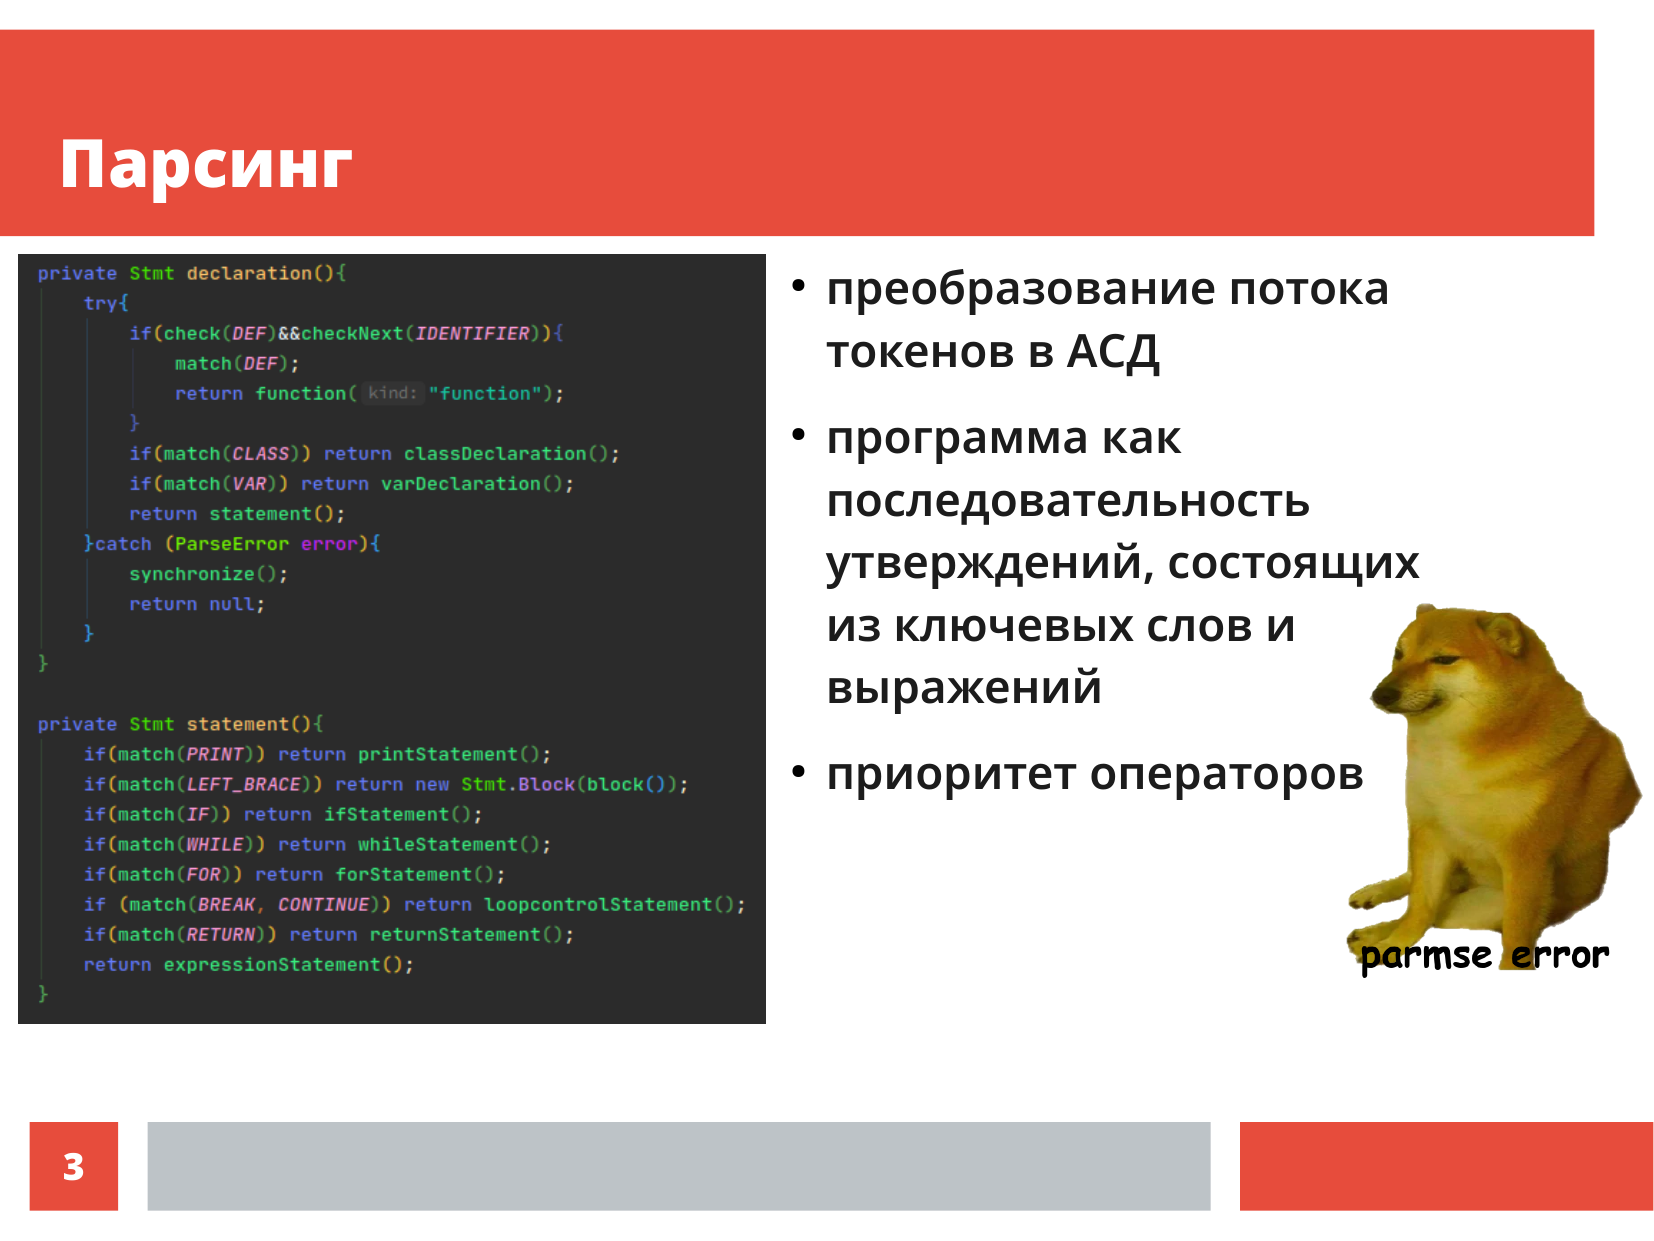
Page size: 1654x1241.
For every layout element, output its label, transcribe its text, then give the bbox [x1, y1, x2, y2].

list преобразование потока токенов в АСД программа как последовательность утверждений, состоящих из ключевых слов и выражений приоритет операторов [766, 255, 1486, 1024]
picture [18, 254, 766, 1024]
title Парсинг [59, 59, 1595, 207]
picture [1320, 586, 1643, 991]
